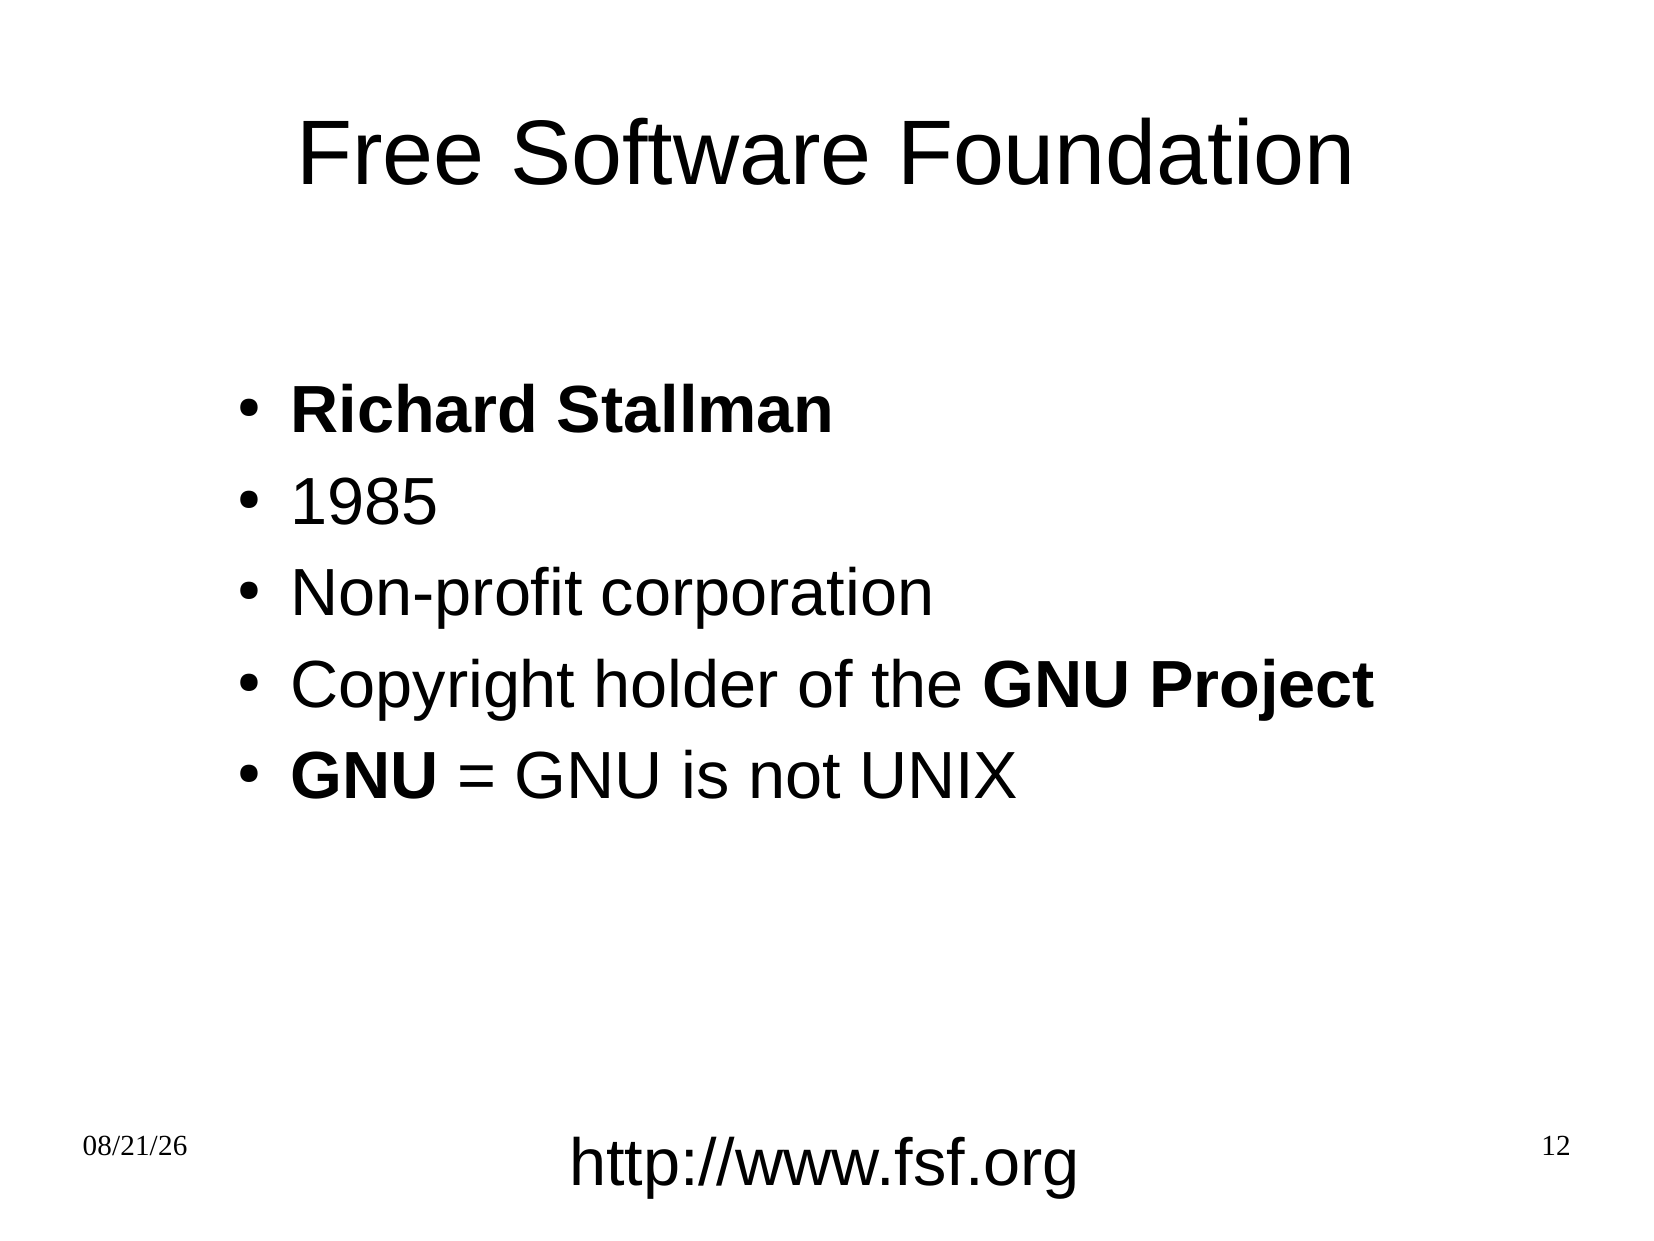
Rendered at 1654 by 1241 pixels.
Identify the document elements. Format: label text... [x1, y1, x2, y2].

title Free Software Foundation [82, 49, 1571, 257]
list Richard Stallman 1985 Non-profit corporation Copyright holder of the GNU Project GNU = GNU is not UNIX [204, 364, 1441, 950]
text_box http://www.fsf.org [482, 1117, 1167, 1207]
